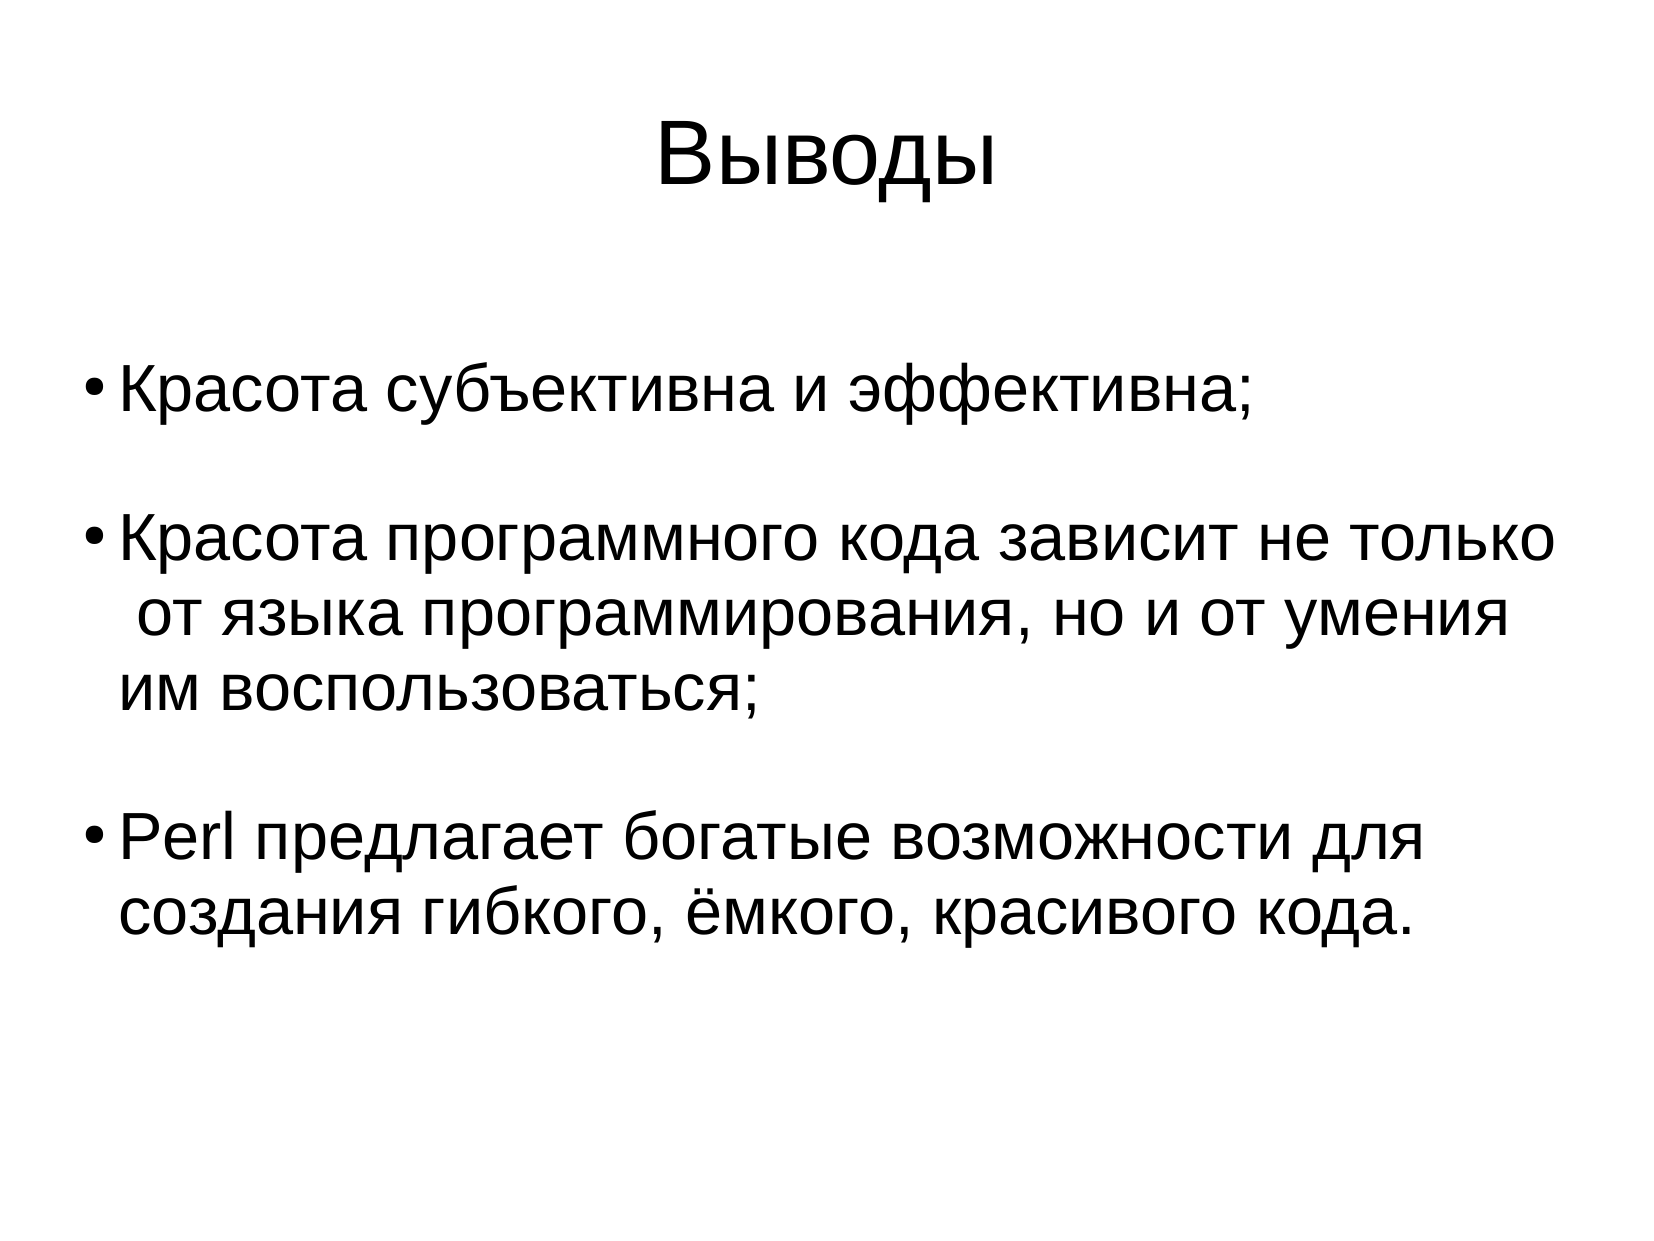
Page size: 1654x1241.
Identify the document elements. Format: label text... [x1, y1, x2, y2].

title Выводы [82, 49, 1571, 257]
subtitle Красота субъективна и эффективна; Красота программного кода зависит не только от языка программирования, но и от умения им воспользоваться; Perl предлагает богатые возможности для создания гибкого, ёмкого, красивого кода. [82, 290, 1571, 1010]
